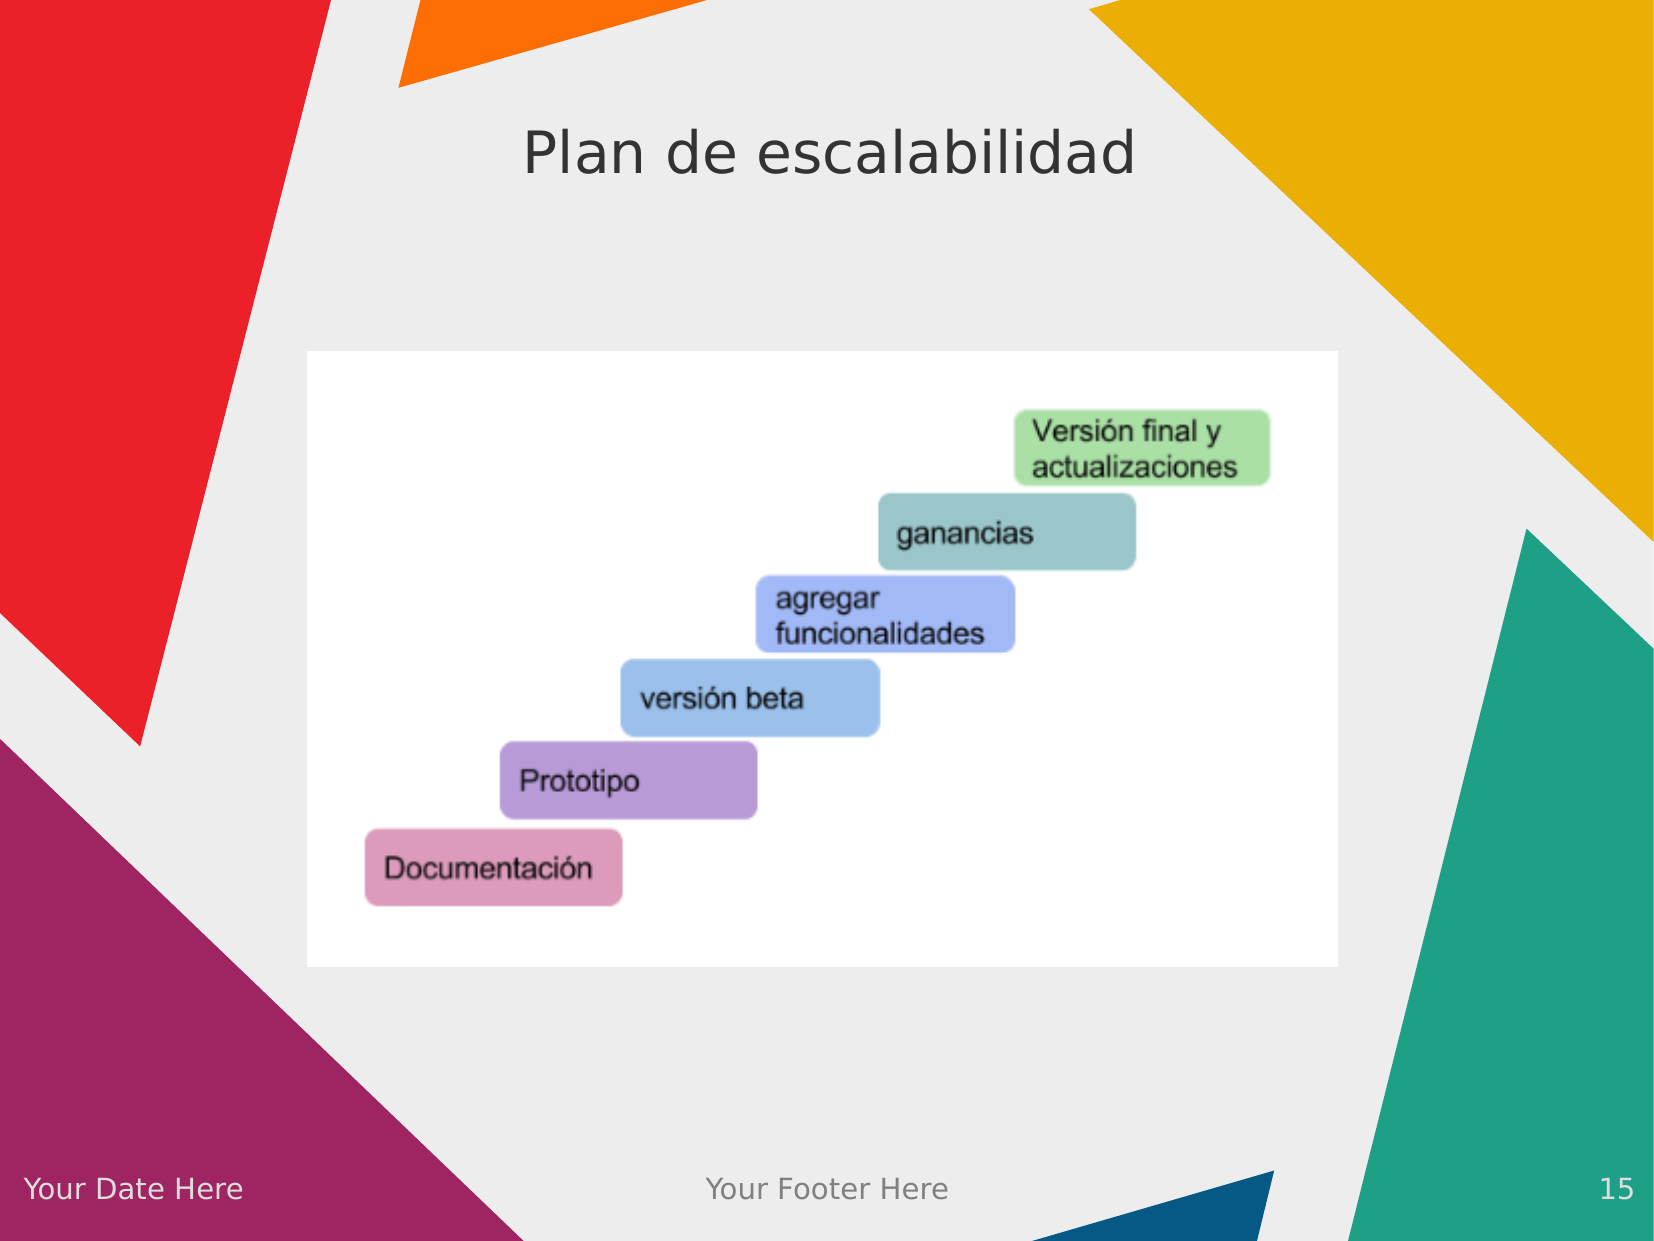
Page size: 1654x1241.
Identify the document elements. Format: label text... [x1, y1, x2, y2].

picture [307, 351, 1338, 967]
title Plan de escalabilidad [289, 49, 1372, 257]
